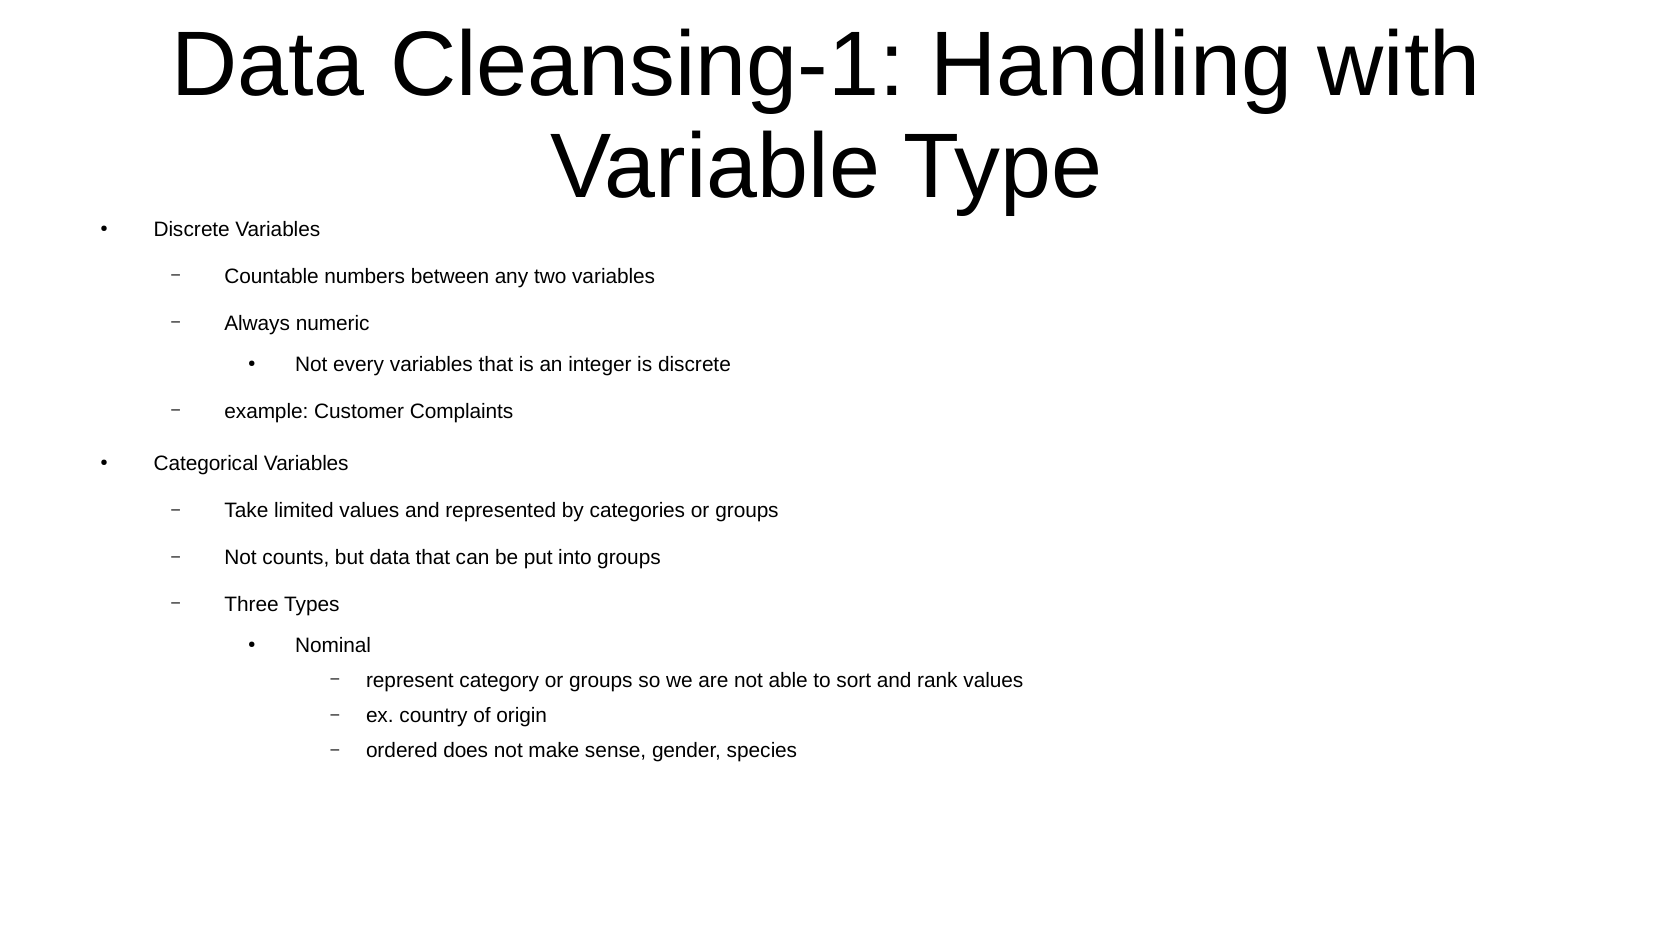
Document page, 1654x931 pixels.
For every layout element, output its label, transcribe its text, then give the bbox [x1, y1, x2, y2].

title Data Cleansing-1: Handling with Variable Type [82, 12, 1571, 217]
list Discrete Variables Countable numbers between any two variables Always numeric Not every variables that is an integer is discrete example: Customer Complaints Categorical Variables Take limited values and represented by categories or groups Not counts, but data that can be put into groups Three Types Nominal represent category or groups so we are not able to sort and rank values ex. country of origin ordered does not make sense, gender, species [82, 217, 1621, 901]
